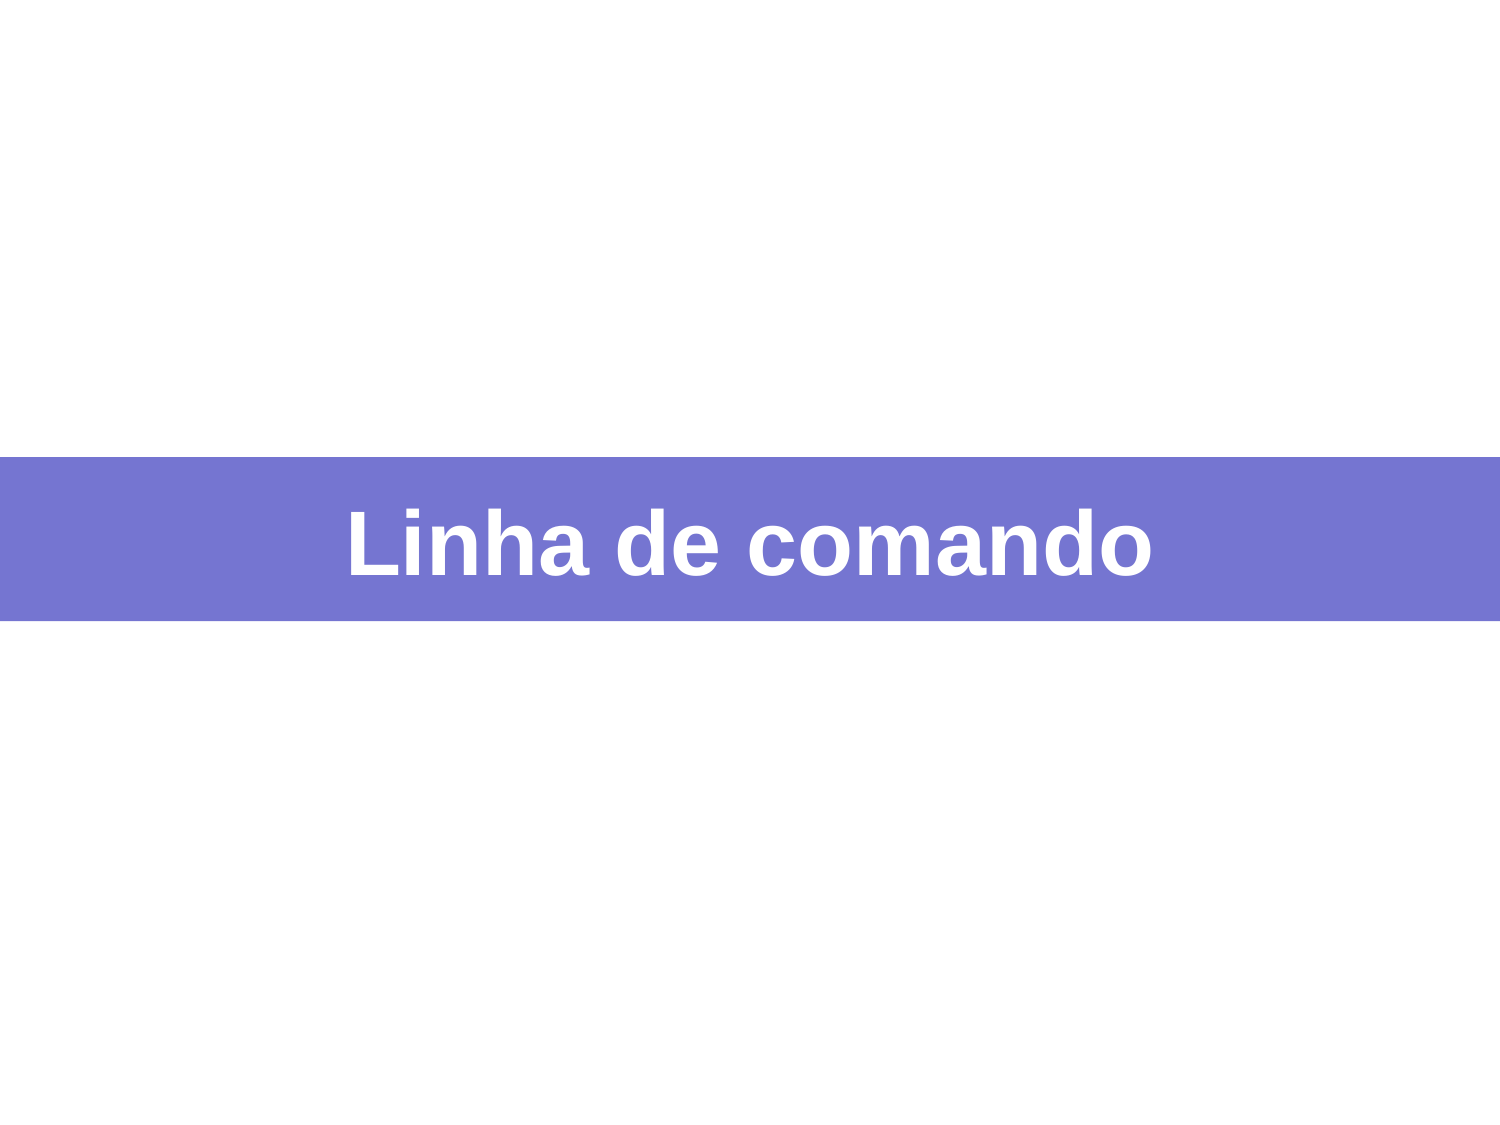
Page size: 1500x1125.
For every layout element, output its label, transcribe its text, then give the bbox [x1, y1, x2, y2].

title Linha de comando [0, 457, 1500, 622]
